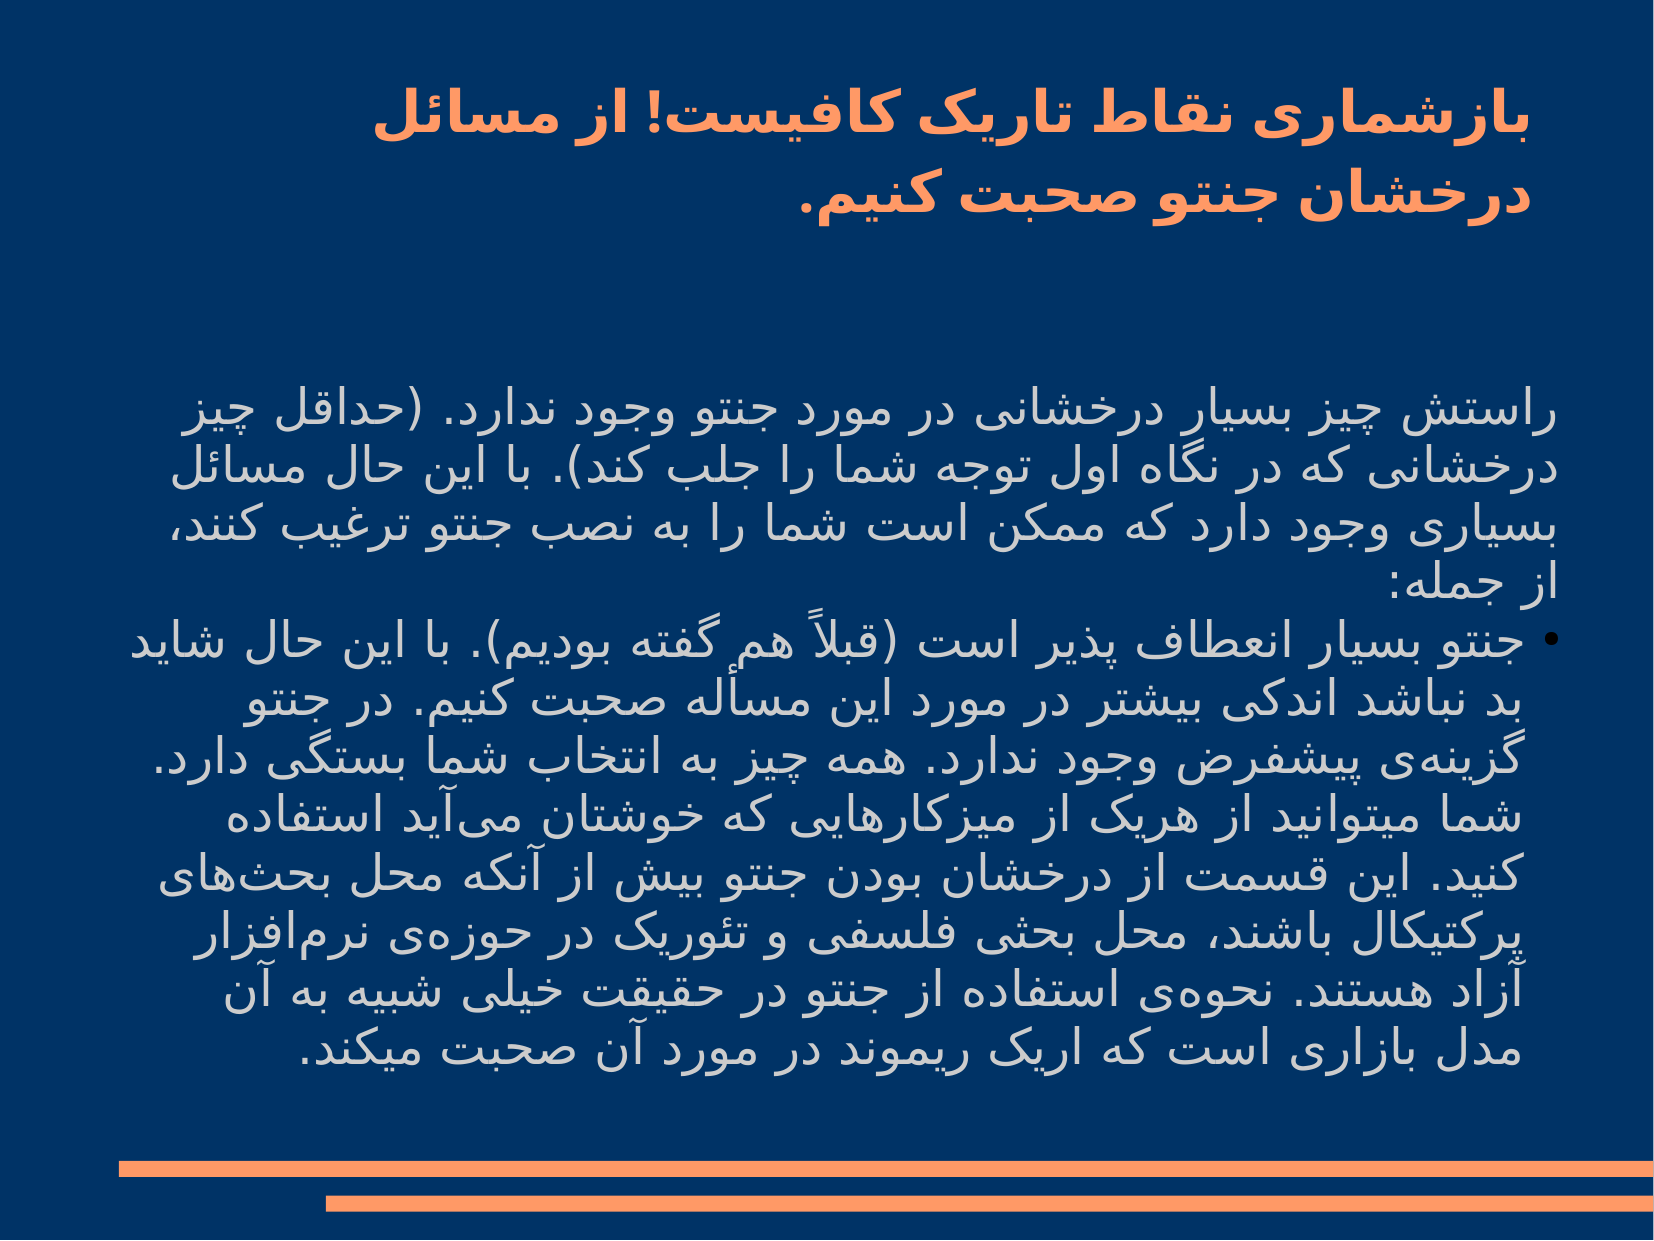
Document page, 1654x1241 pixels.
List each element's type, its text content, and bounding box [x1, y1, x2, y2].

subtitle راستش چیز بسیار درخشانی در مورد جنتو وجود ندارد. (حداقل چیز درخشانی که در نگاه اول توجه شما را جلب کند). با این حال مسائل بسیاری وجود دارد که ممکن است شما را به نصب جنتو ترغیب کنند، از جمله: جنتو بسیار انعطاف پذیر است (قبلاً هم گفته بودیم). با این حال شاید بد نباشد اندکی بیشتر در مورد این مسأله صحبت کنیم. در جنتو گزینه‌ی پیشفرض وجود ندارد. همه چیز به انتخاب شما بستگی دارد. شما میتوانید از هریک از میزکارهایی که خوشتان می‌آید استفاده کنید. این قسمت از درخشان بودن جنتو بیش از آنکه محل بحث‌های پرکتیکال باشند، محل بحثی فلسفی و تئوریک در حوزه‌ی نرم‌افزار آزاد هستند. نحوه‌ی استفاده از جنتو در حقیقت خیلی شبیه به آن مدل بازاری است که اریک ریموند در مورد آن صحبت میکند. [121, 322, 1561, 1133]
title بازشماری نقاط تاریک کافیست! از مسائل درخشان جنتو صحبت کنیم. [121, 46, 1534, 254]
